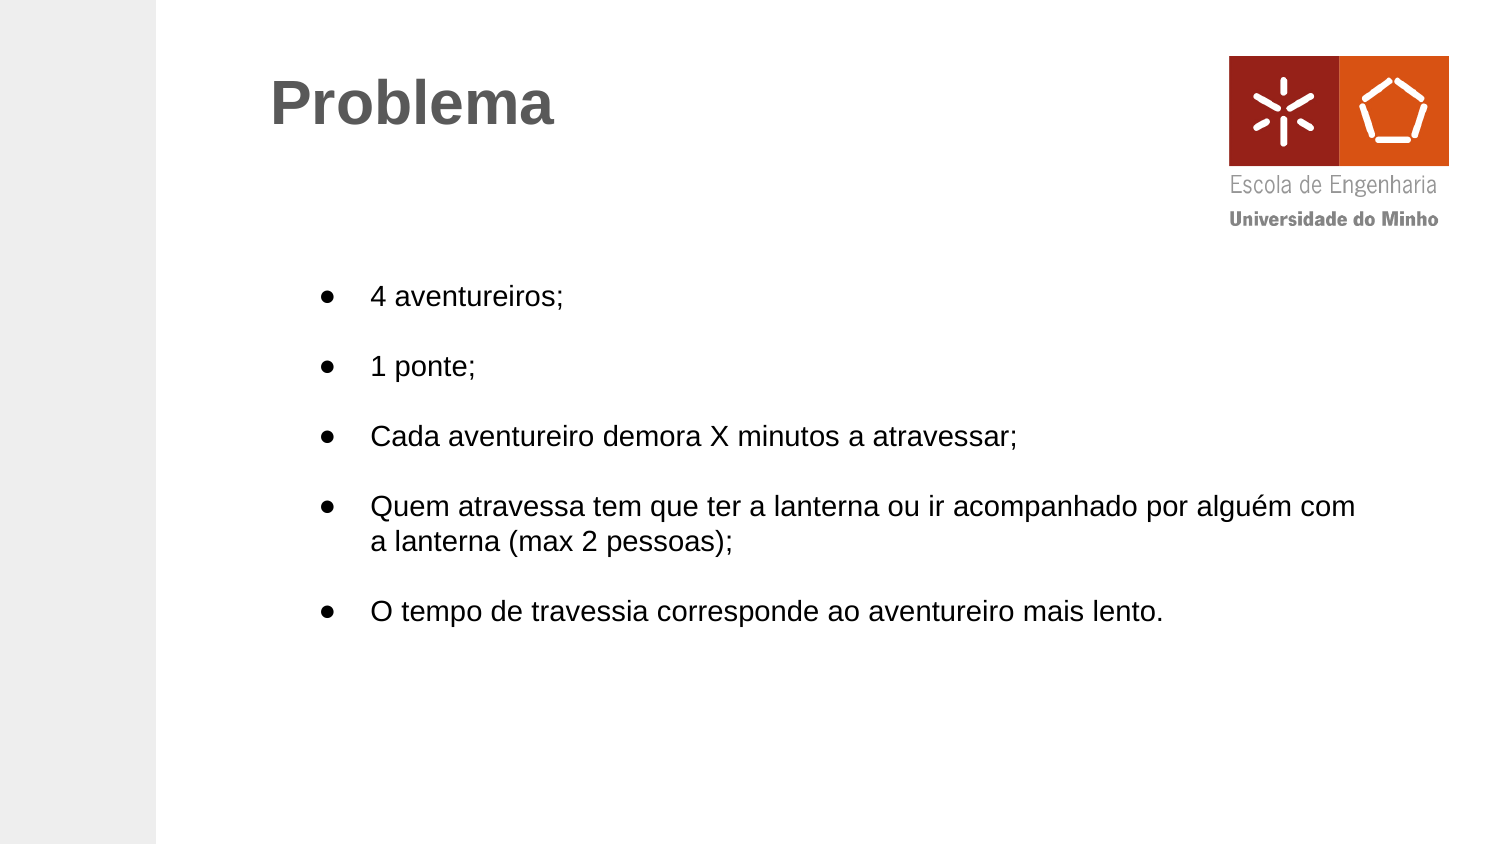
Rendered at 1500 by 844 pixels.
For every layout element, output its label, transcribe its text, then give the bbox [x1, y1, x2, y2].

picture [1229, 56, 1449, 227]
text_box Problema [255, 46, 1500, 236]
text_box [0, 0, 156, 844]
text_box 4 aventureiros; 1 ponte; Cada aventureiro demora X minutos a atravessar; Quem atravessa tem que ter a lanterna ou ir acompanhado por alguém com a lanterna (max 2 pessoas); O tempo de travessia corresponde ao aventureiro mais lento. [280, 262, 1382, 757]
